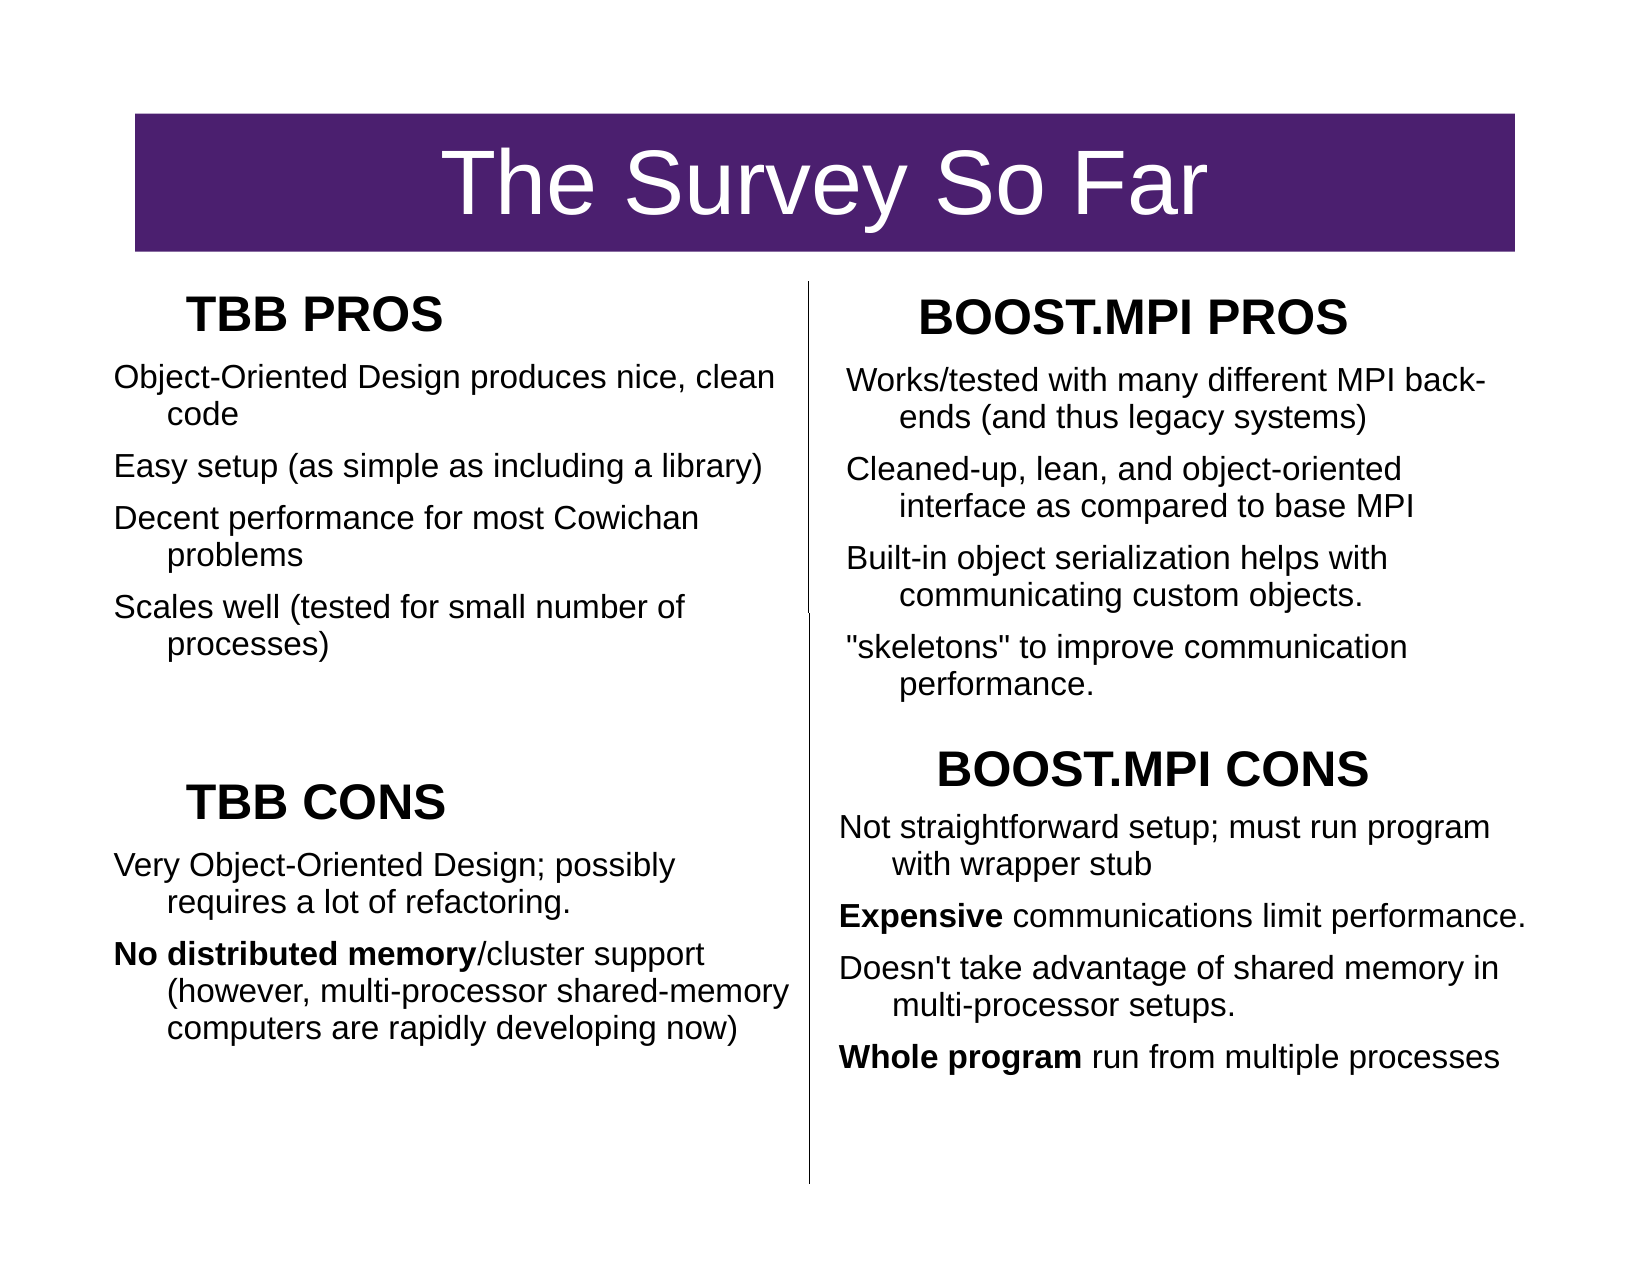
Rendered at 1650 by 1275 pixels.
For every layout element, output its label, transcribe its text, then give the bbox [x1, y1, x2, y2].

text_box TBB CONS [171, 766, 771, 846]
text_box TBB PROS [171, 279, 771, 359]
list Object-Oriented Design produces nice, clean code Easy setup (as simple as including a library) Decent performance for most Cowichan problems Scales well (tested for small number of processes) [96, 358, 796, 772]
list Not straightforward setup; must run program with wrapper stub Expensive communications limit performance. Doesn't take advantage of shared memory in multi-processor setups. Whole program run from multiple processes [821, 808, 1559, 1222]
text_box BOOST.MPI PROS [903, 281, 1503, 362]
title The Survey So Far [135, 113, 1515, 252]
list Works/tested with many different MPI back-ends (and thus legacy systems) Cleaned-up, lean, and object-oriented interface as compared to base MPI Built-in object serialization helps with communicating custom objects. "skeletons" to improve communication performance. [828, 361, 1529, 774]
list Very Object-Oriented Design; possibly requires a lot of refactoring. No distributed memory/cluster support (however, multi-processor shared-memory computers are rapidly developing now) [96, 846, 796, 1147]
text_box BOOST.MPI CONS [921, 733, 1522, 808]
